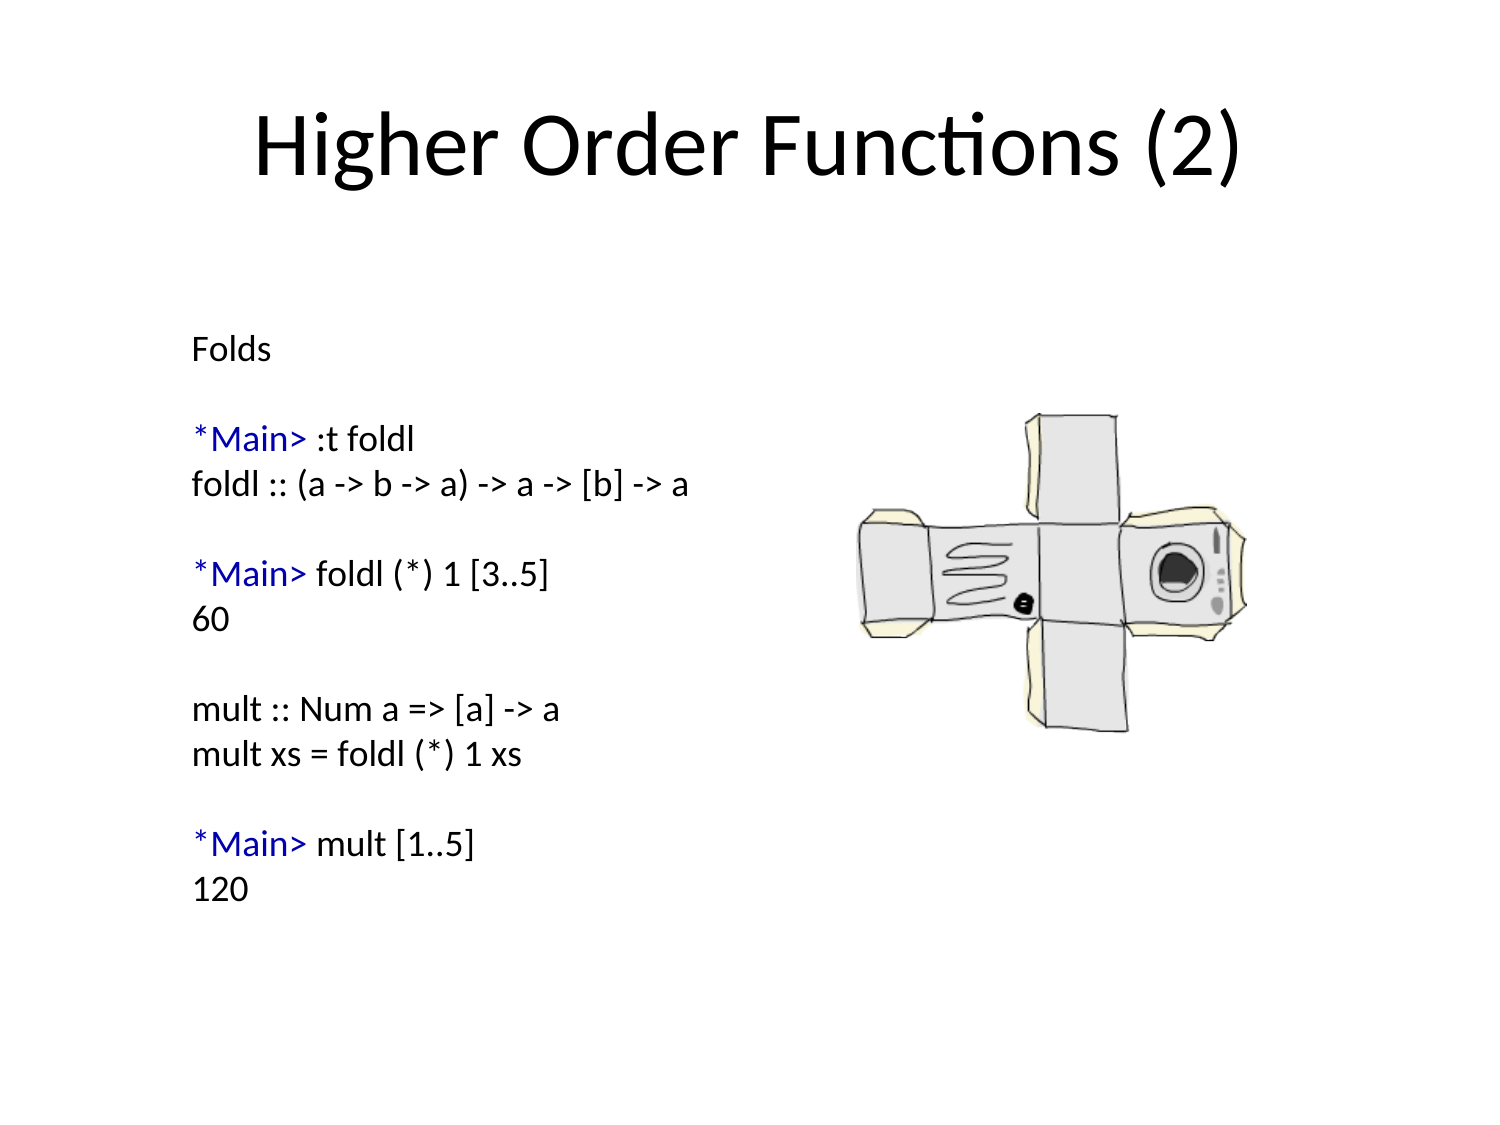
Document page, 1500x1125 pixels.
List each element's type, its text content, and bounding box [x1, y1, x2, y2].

text_box Folds *Main> :t foldl foldl :: (a -> b -> a) -> a -> [b] -> a *Main> foldl (*) 1 [3..5] 60 mult :: Num a => [a] -> a mult xs = foldl (*) 1 xs *Main> mult [1..5] 120 [176, 316, 1211, 827]
subtitle [75, 298, 1425, 1028]
picture [856, 413, 1247, 734]
title Higher Order Functions (2) [75, 44, 1425, 233]
